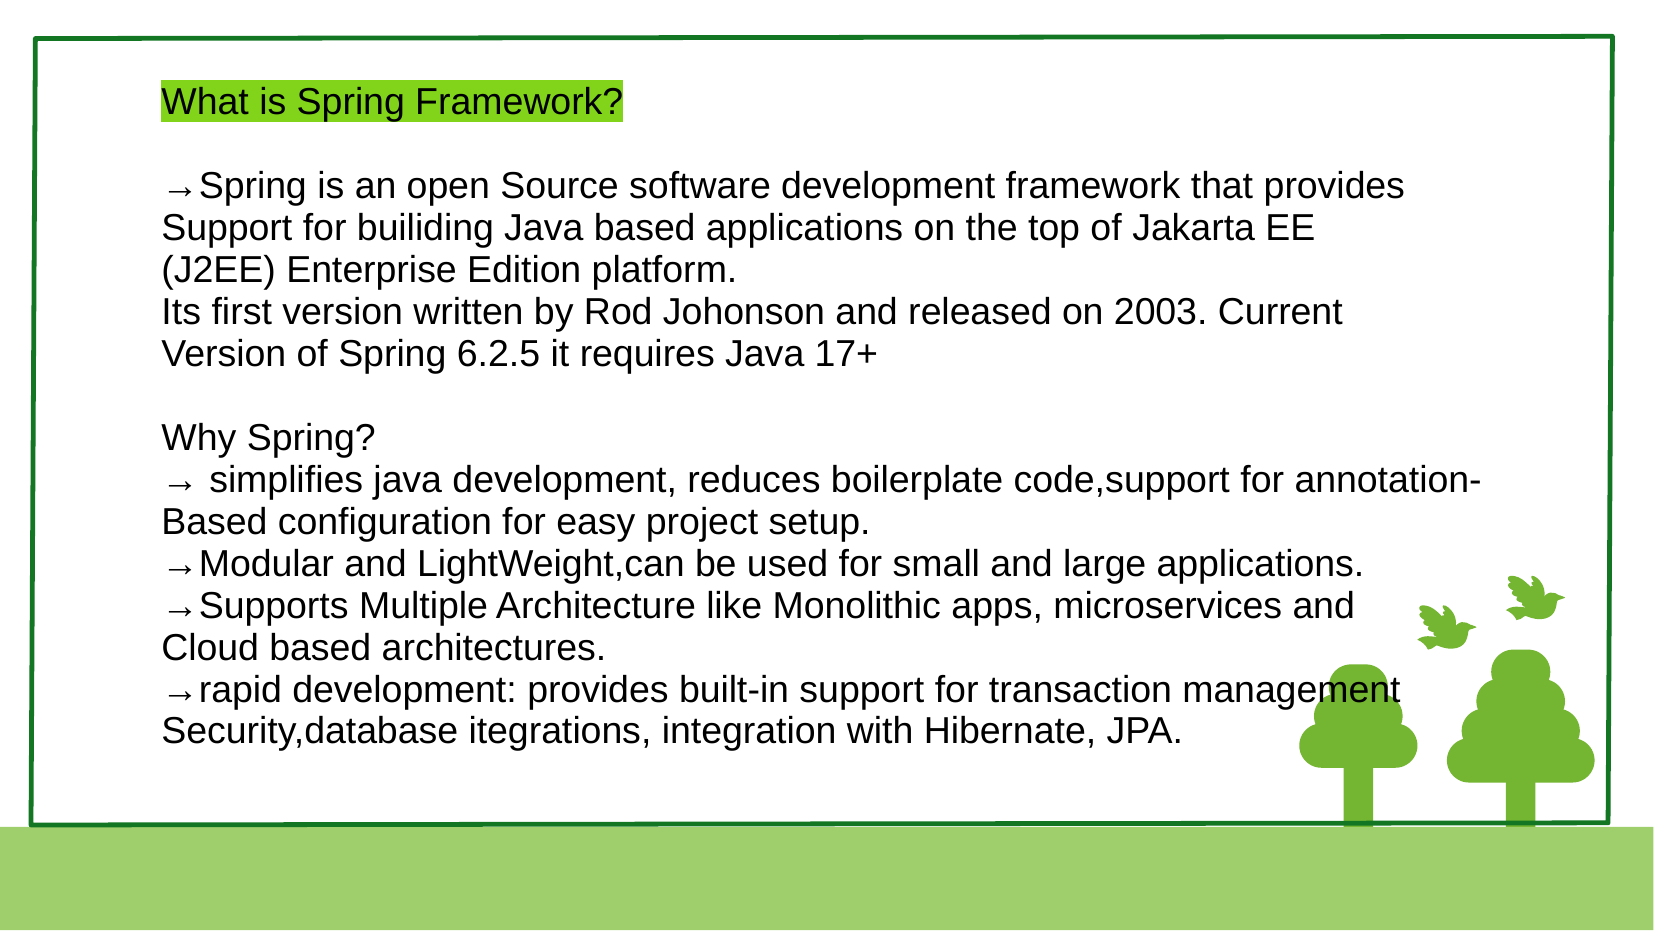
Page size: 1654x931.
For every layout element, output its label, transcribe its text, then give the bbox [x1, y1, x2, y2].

text_box What is Spring Framework? →Spring is an open Source software development framework that provides Support for builiding Java based applications on the top of Jakarta EE (J2EE) Enterprise Edition platform. Its first version written by Rod Johonson and released on 2003. Current Version of Spring 6.2.5 it requires Java 17+ Why Spring? → simplifies java development, reduces boilerplate code,support for annotation- Based configuration for easy project setup. →Modular and LightWeight,can be used for small and large applications. →Supports Multiple Architecture like Monolithic apps, microservices and Cloud based architectures. →rapid development: provides built-in support for transaction management Security,database itegrations, integration with Hibernate, JPA. [146, 72, 1501, 886]
